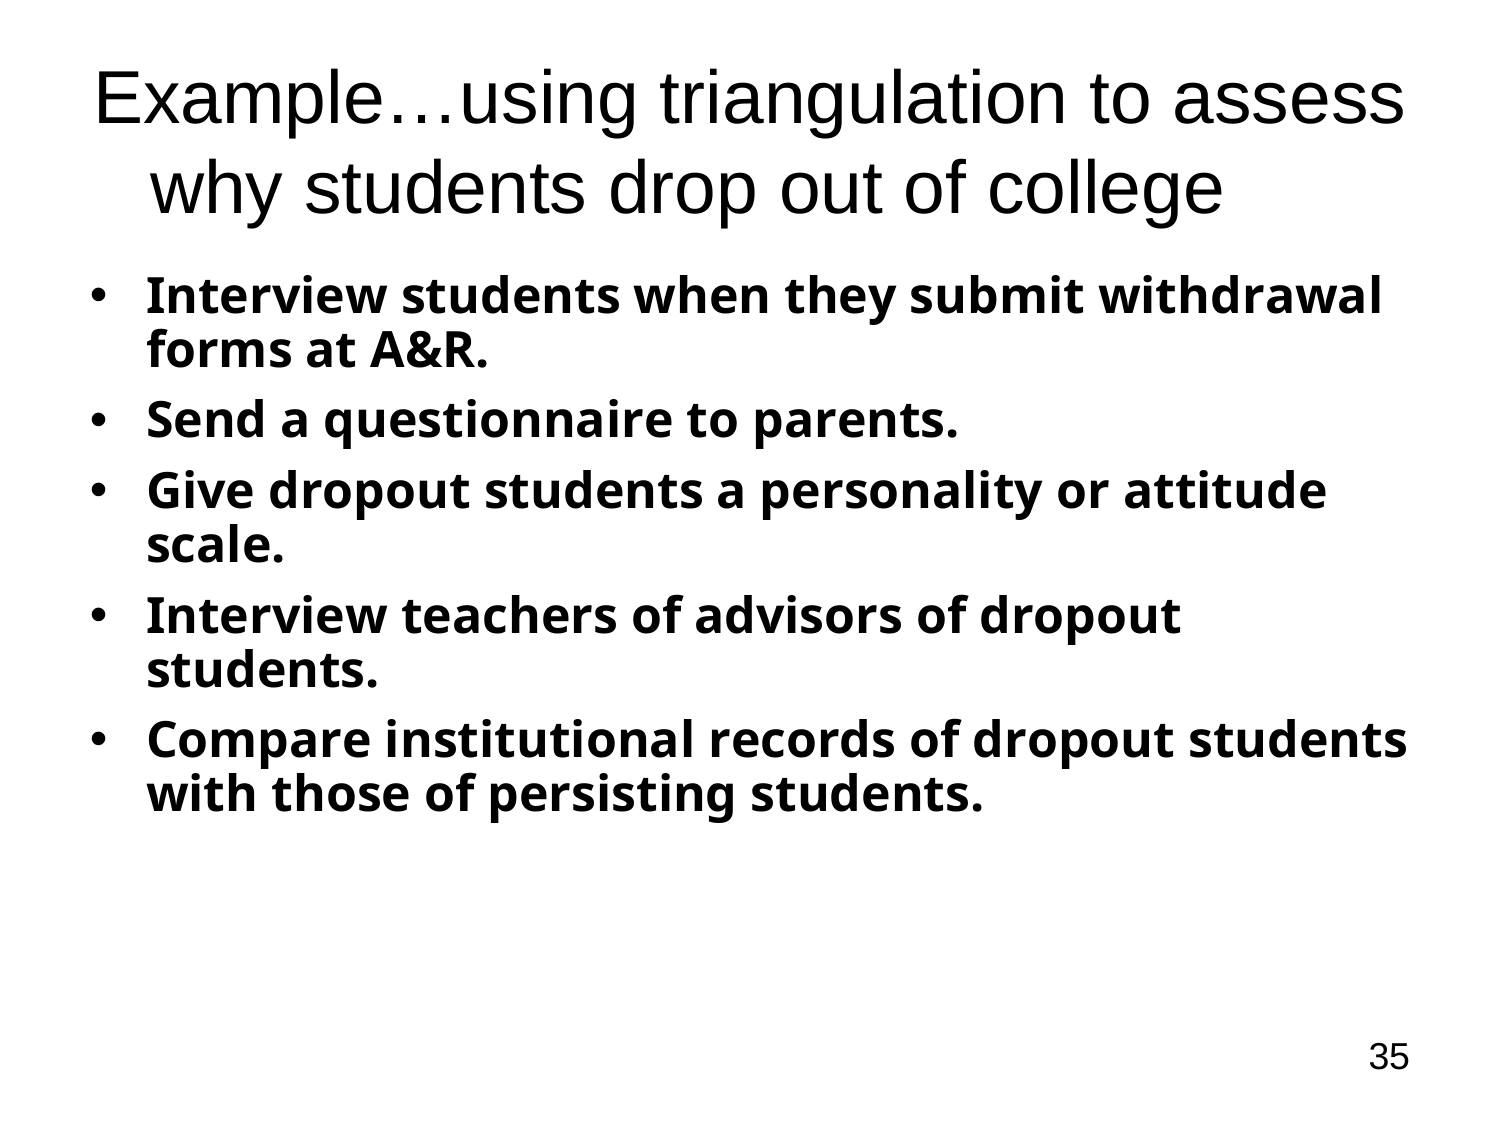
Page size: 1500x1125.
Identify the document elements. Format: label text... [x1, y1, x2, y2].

list Interview students when they submit withdrawal forms at A&R. Send a questionnaire to parents. Give dropout students a personality or attitude scale. Interview teachers of advisors of dropout students. Compare institutional records of dropout students with those of persisting students. [75, 262, 1426, 1005]
title Example…using triangulation to assess why students drop out of college [75, 45, 1426, 233]
